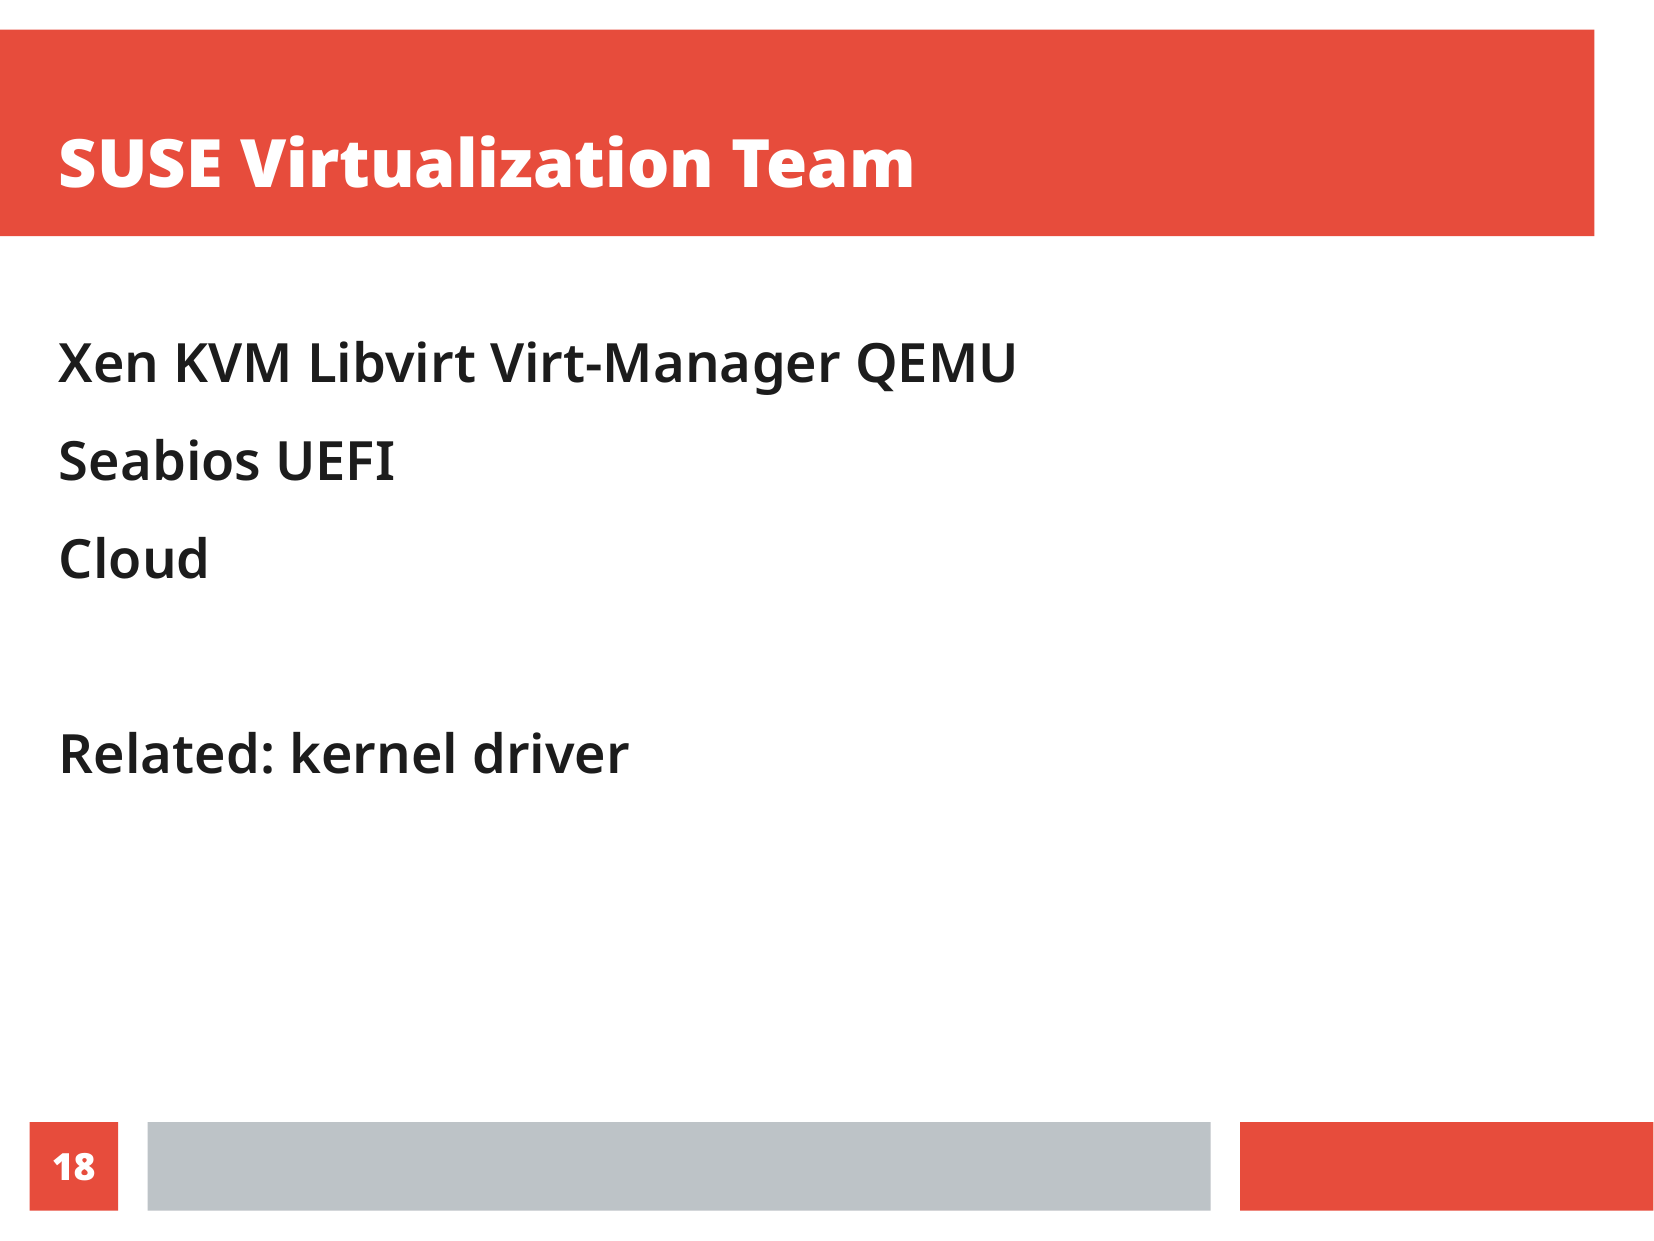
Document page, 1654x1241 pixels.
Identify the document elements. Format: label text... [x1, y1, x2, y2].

title SUSE Virtualization Team [59, 59, 1595, 207]
list Xen KVM Libvirt Virt-Manager QEMU Seabios UEFI Cloud Related: kernel driver [59, 324, 1565, 1093]
